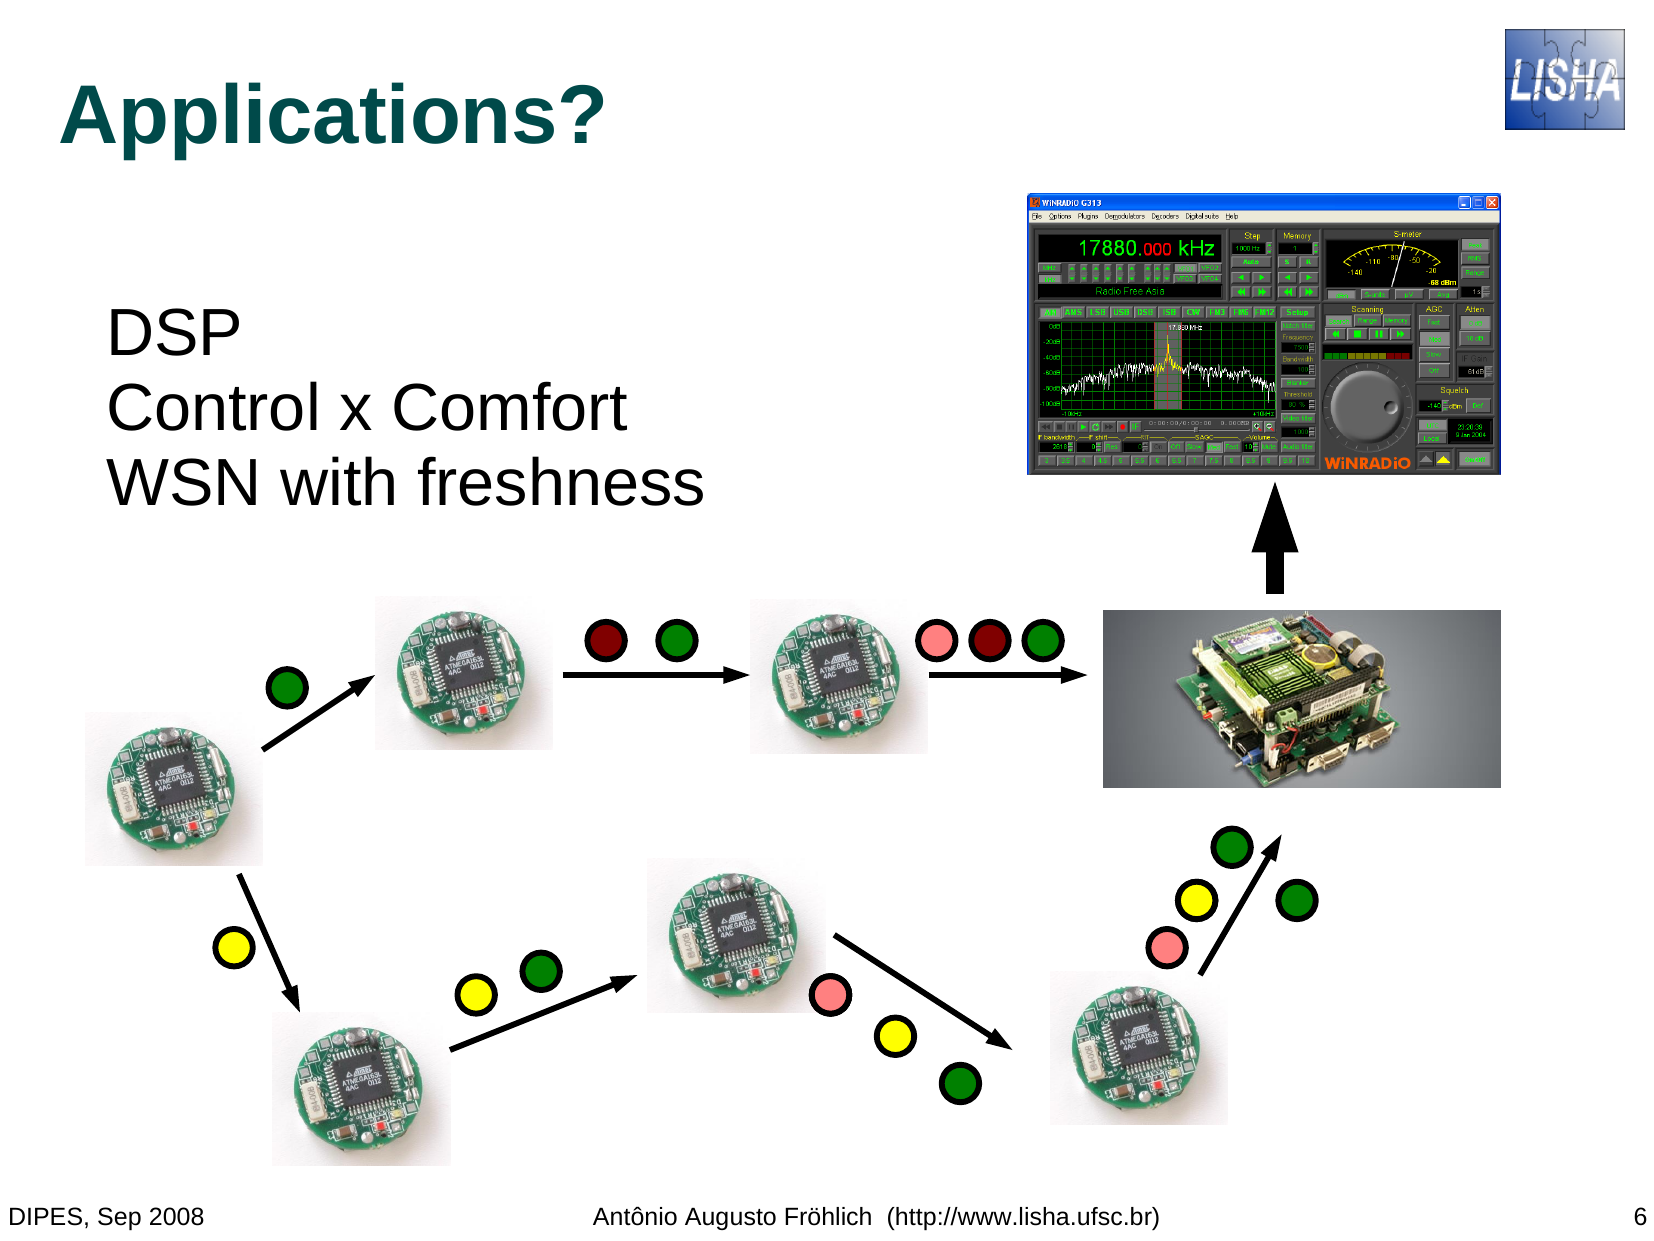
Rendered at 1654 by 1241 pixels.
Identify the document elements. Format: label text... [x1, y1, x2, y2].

text_box [268, 669, 306, 707]
picture [1103, 610, 1501, 788]
title Applications? [58, 11, 1463, 219]
text_box [522, 952, 560, 991]
picture [1027, 193, 1501, 475]
text_box [971, 621, 1009, 660]
text_box [1024, 621, 1062, 660]
picture [375, 596, 553, 751]
text_box [1177, 881, 1216, 920]
text_box [918, 621, 956, 660]
text_box [1213, 828, 1251, 867]
text_box [1278, 881, 1316, 920]
text_box [457, 976, 495, 1014]
text_box [1148, 928, 1186, 967]
picture [1050, 971, 1228, 1126]
picture [85, 712, 263, 867]
picture [1505, 29, 1625, 130]
text_box [215, 928, 253, 967]
text_box [811, 976, 850, 1014]
text_box [941, 1064, 980, 1103]
picture [647, 858, 826, 1013]
text_box [876, 1017, 915, 1056]
picture [750, 599, 928, 754]
text_box [587, 621, 625, 660]
text_box [658, 621, 696, 660]
list DSP Control x Comfort WSN with freshness [59, 295, 1595, 1182]
picture [272, 1012, 451, 1167]
